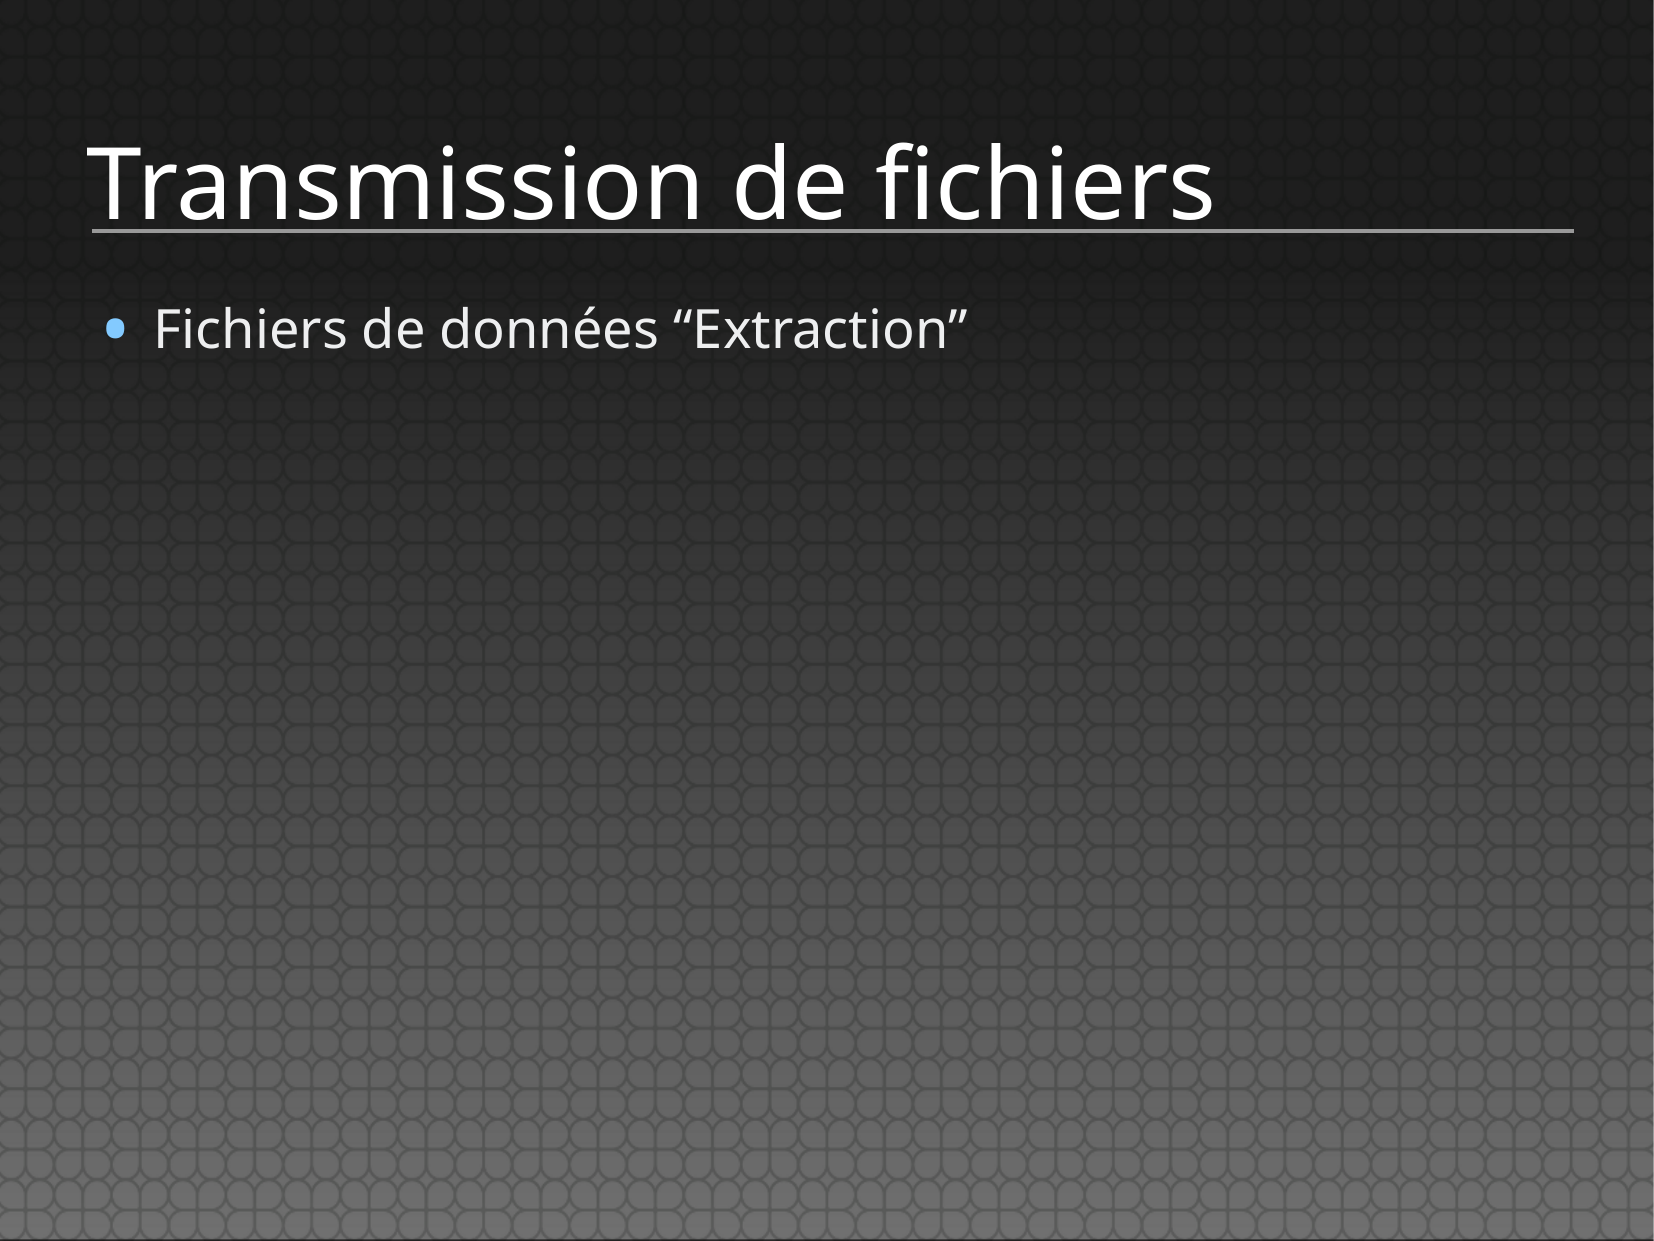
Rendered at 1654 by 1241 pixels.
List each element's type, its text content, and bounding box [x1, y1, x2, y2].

picture [0, 0, 1654, 1241]
title Transmission de fichiers [86, 112, 1576, 249]
list Fichiers de données “Extraction” [82, 290, 1571, 531]
